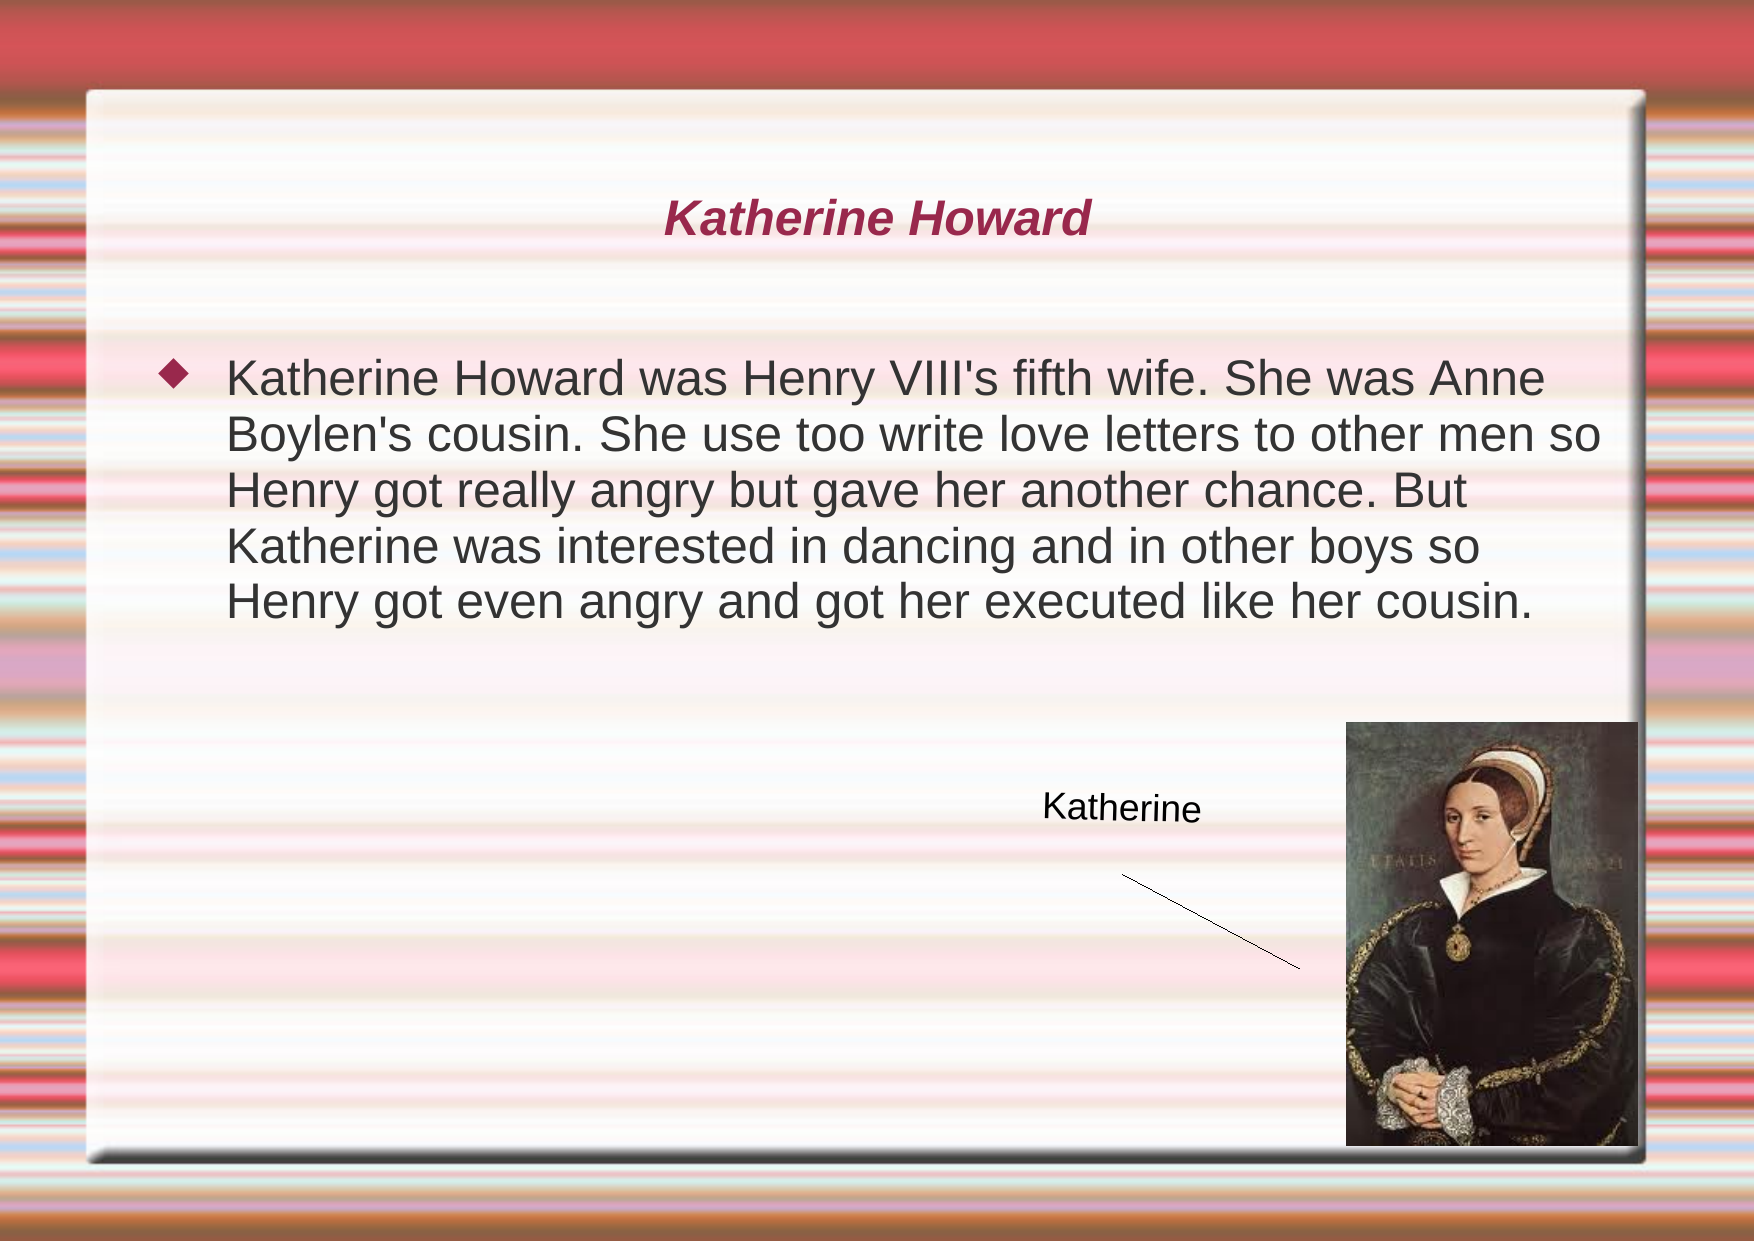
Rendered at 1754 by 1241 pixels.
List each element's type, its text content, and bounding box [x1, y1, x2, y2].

title Katherine Howard [128, 114, 1627, 322]
list Katherine Howard was Henry VIII's fifth wife. She was Anne Boylen's cousin. She use too write love letters to other men so Henry got really angry but gave her another chance. But Katherine was interested in dancing and in other boys so Henry got even angry and got her executed like her cousin. [143, 350, 1608, 1132]
text_box Katherine [1026, 776, 1301, 842]
picture [0, 0, 1754, 1241]
